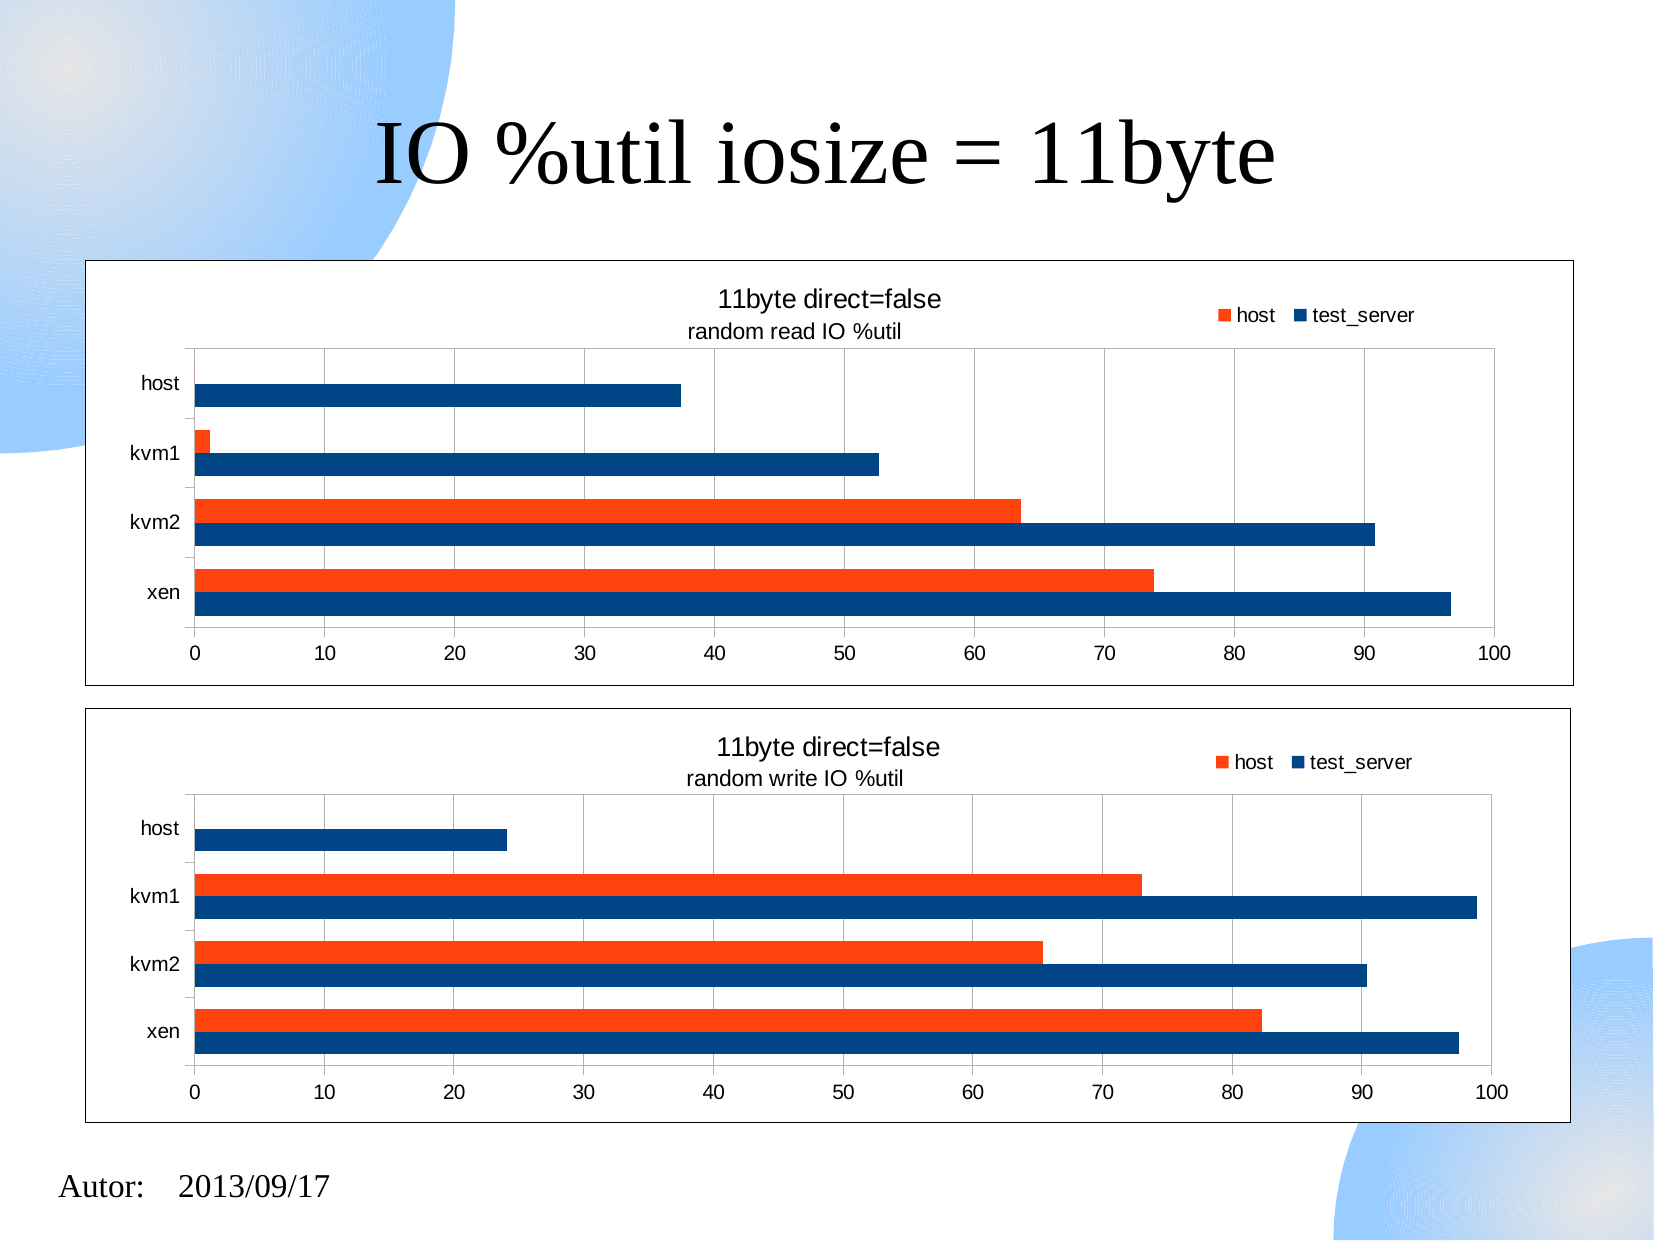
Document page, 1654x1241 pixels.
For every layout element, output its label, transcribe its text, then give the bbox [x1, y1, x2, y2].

chart [85, 260, 1574, 686]
chart [85, 708, 1571, 1123]
title IO %util iosize = 11byte [82, 49, 1571, 257]
